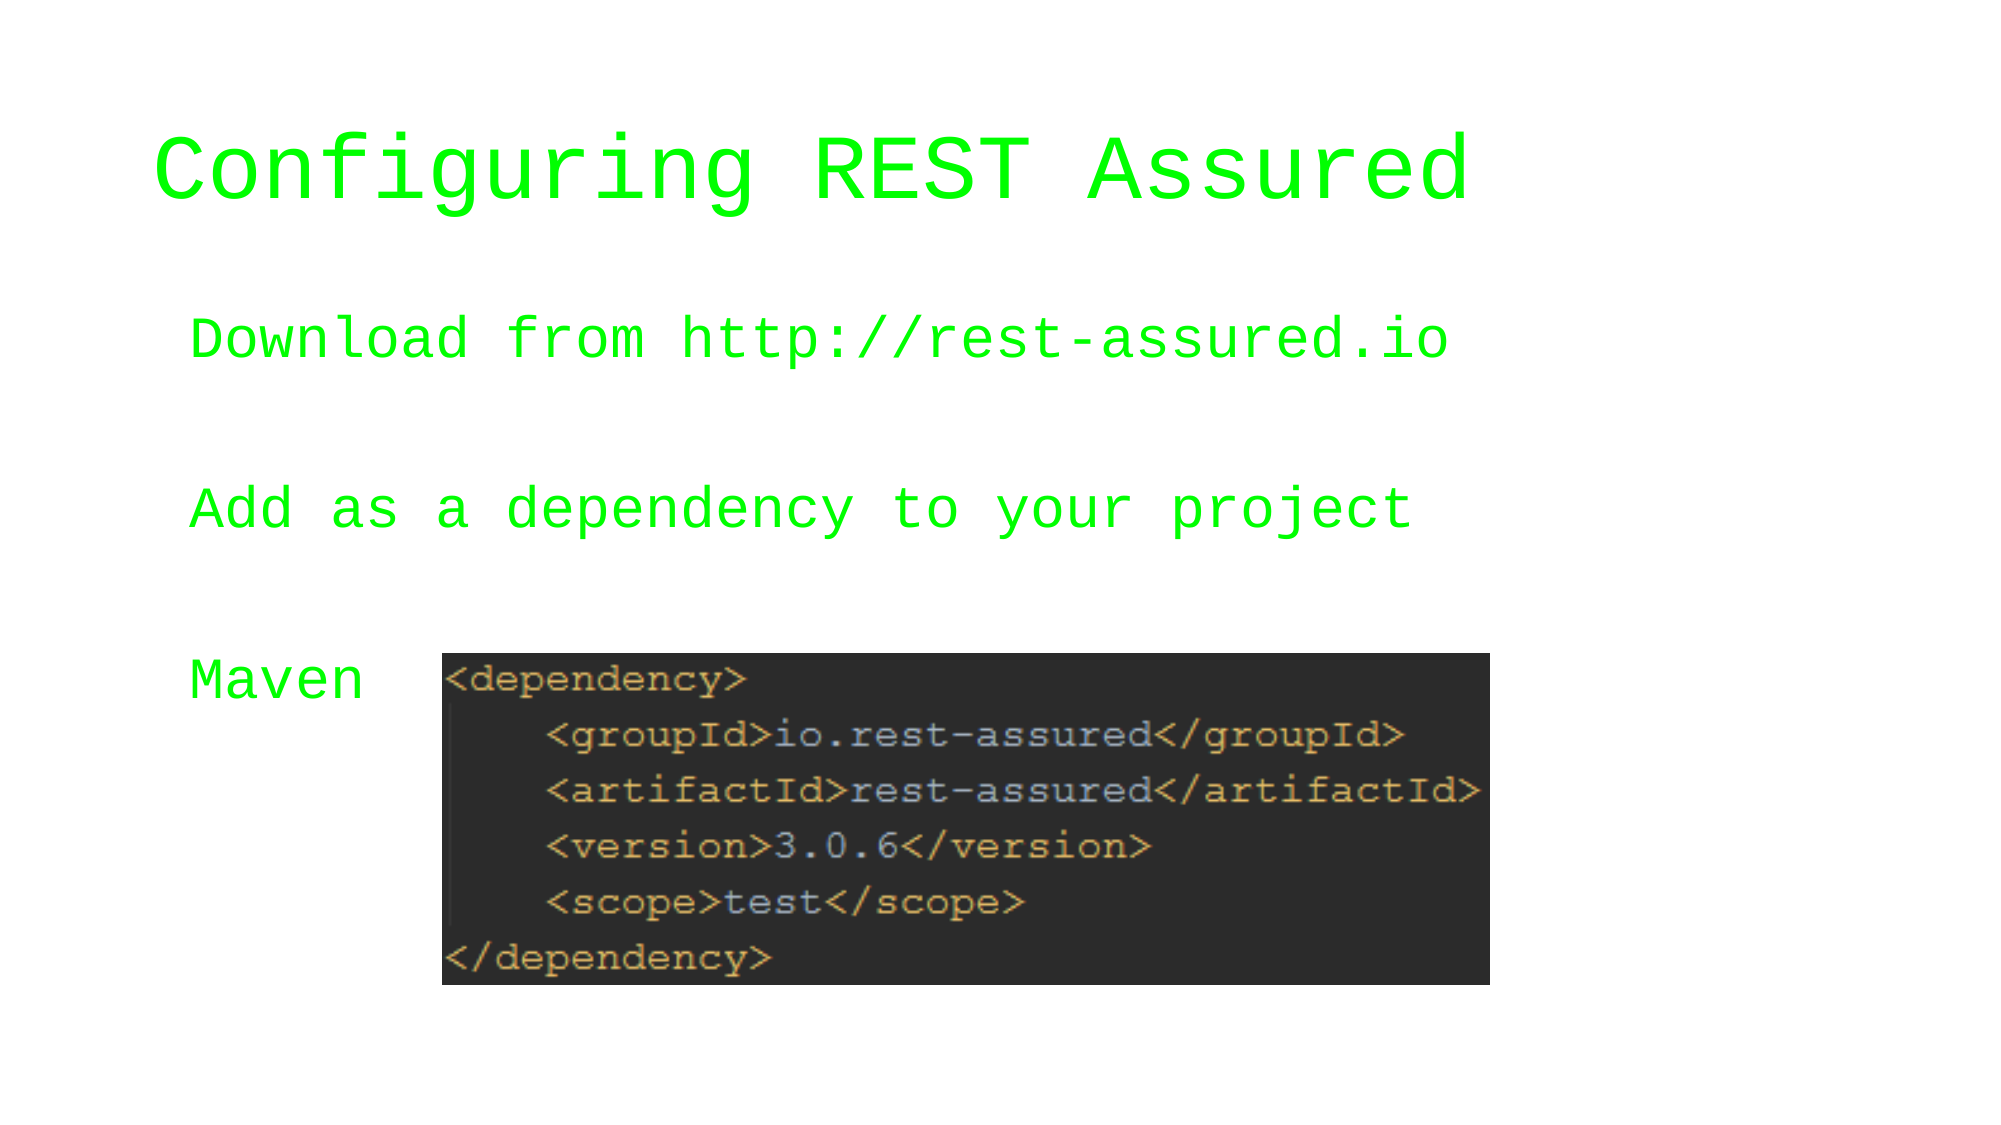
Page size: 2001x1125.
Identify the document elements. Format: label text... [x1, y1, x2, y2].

title Configuring REST Assured [137, 59, 1863, 278]
list Download from http://rest-assured.io Add as a dependency to your project Maven [137, 299, 1863, 1014]
picture [442, 653, 1490, 985]
